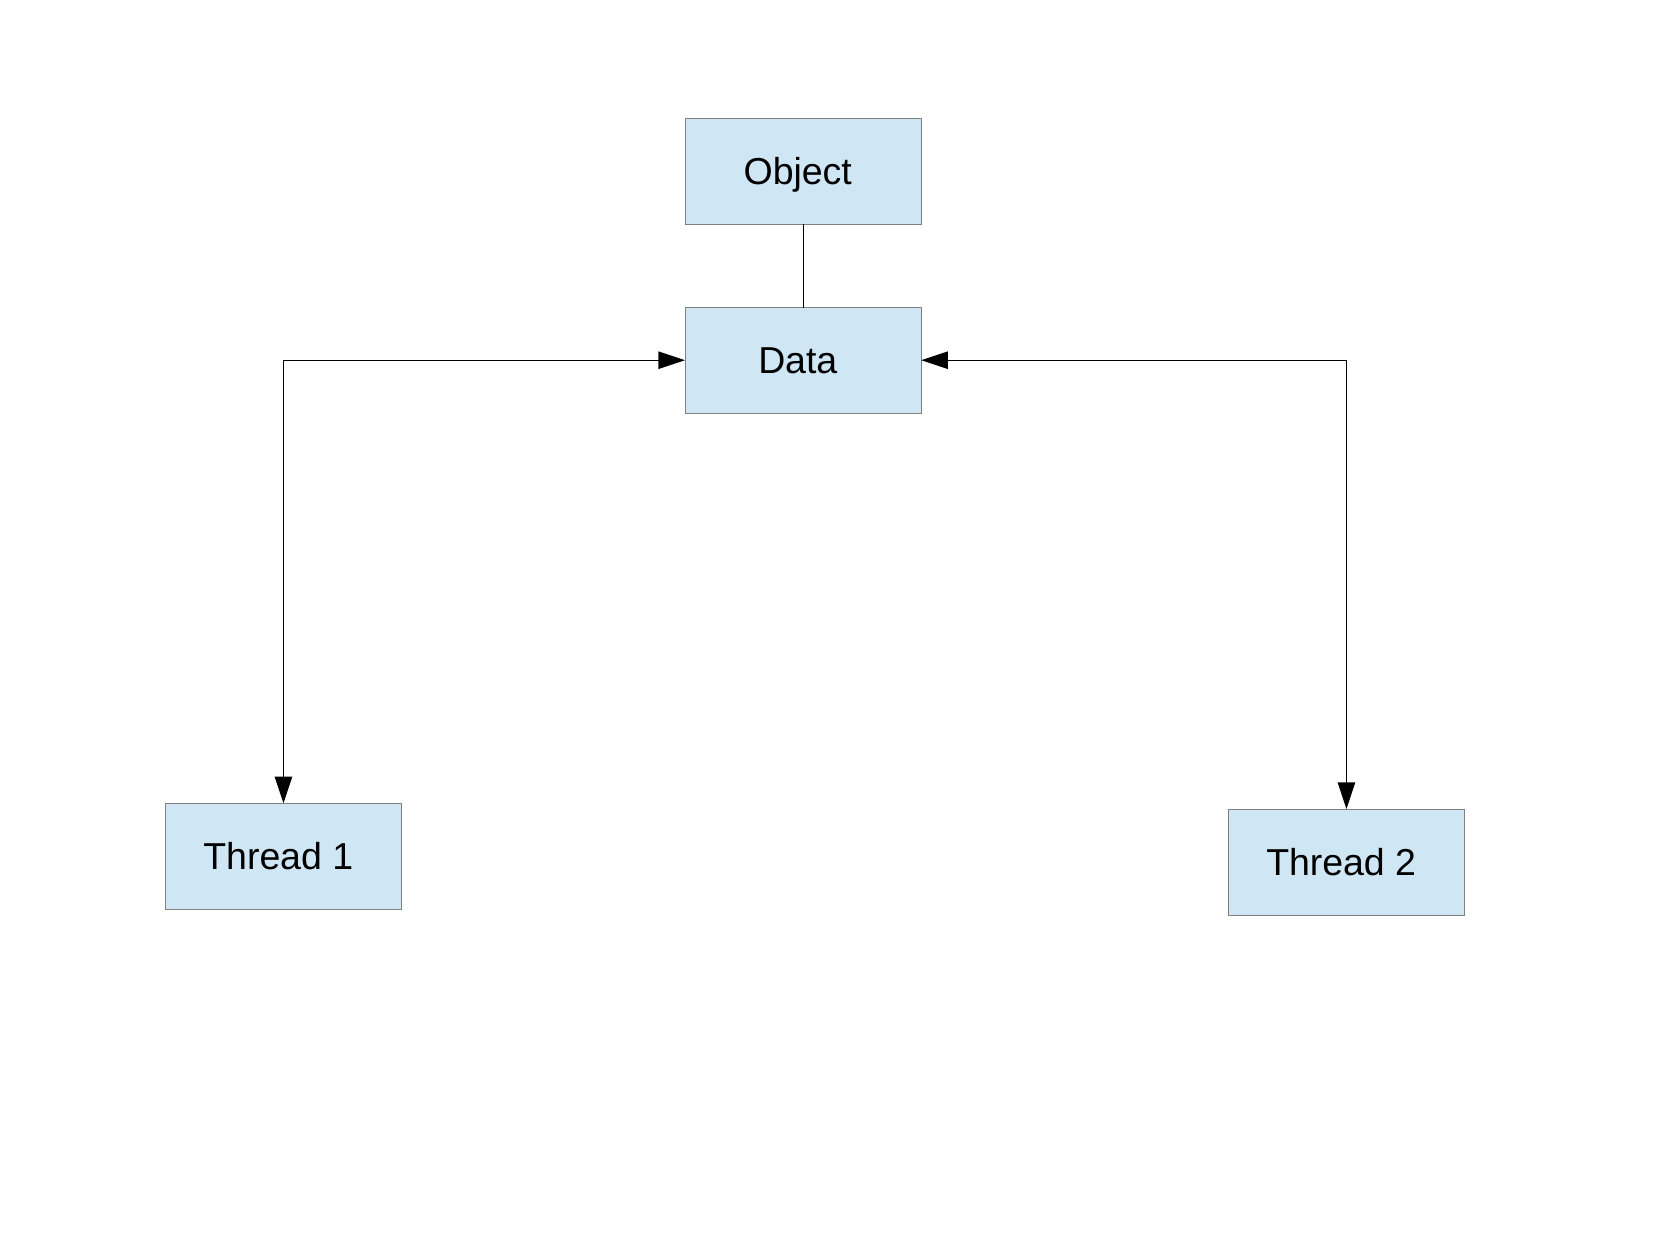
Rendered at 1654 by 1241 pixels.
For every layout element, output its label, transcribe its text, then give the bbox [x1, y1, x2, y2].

text_box Object [685, 118, 922, 225]
text_box Thread 2 [1228, 809, 1465, 916]
text_box Thread 1 [165, 803, 402, 910]
text_box Data [685, 307, 922, 414]
